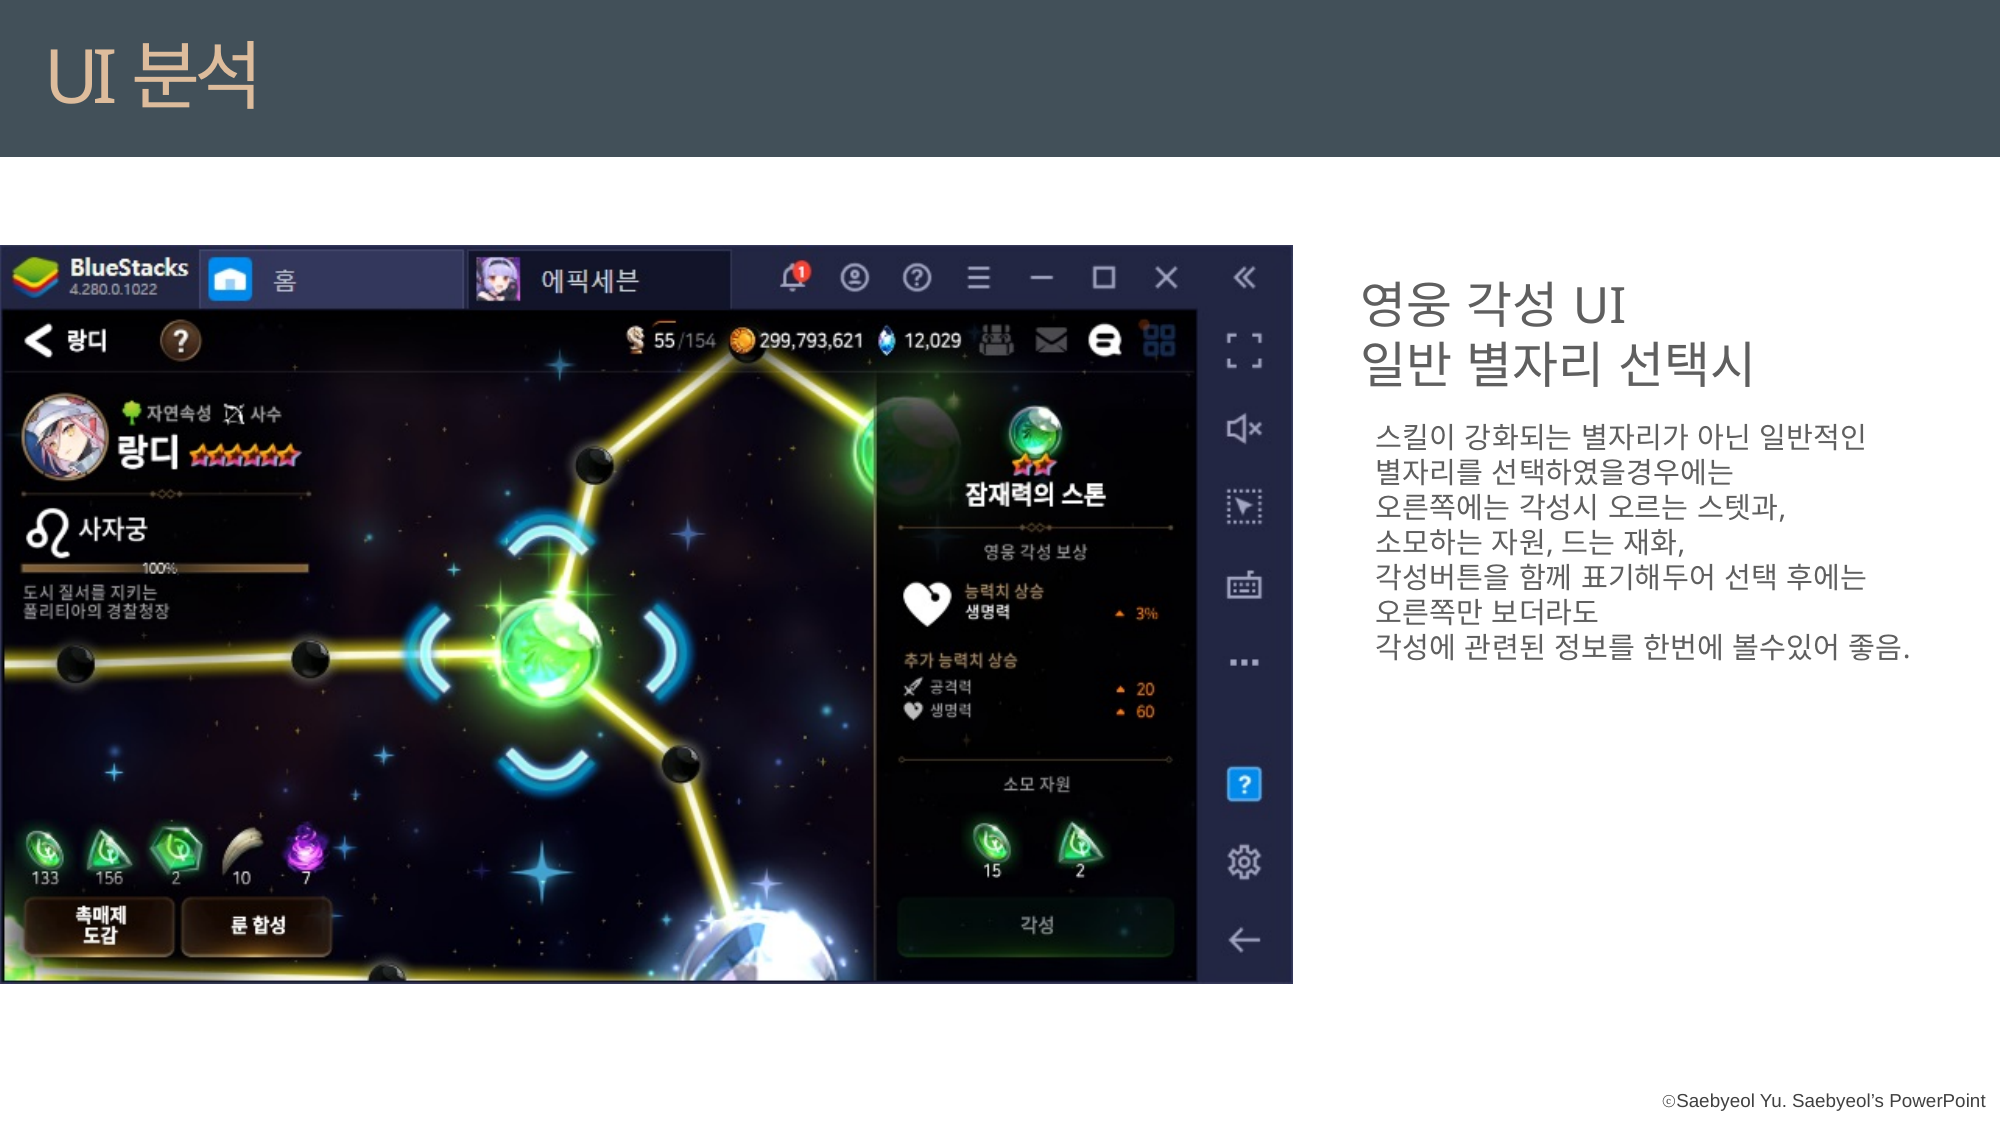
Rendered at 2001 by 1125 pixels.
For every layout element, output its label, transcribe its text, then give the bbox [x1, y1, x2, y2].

text_box 스킬이 강화되는 별자리가 아닌 일반적인 별자리를 선택하였을경우에는 오른쪽에는 각성시 오르는 스텟과, 소모하는 자원, 드는 재화, 각성버튼을 함께 표기해두어 선택 후에는 오른쪽만 보더라도 각성에 관련된 정보를 한번에 볼수있어 좋음. [1360, 412, 1926, 672]
text_box [0, 0, 2000, 157]
picture [0, 245, 1293, 984]
text_box UI 분석 [29, 20, 705, 126]
text_box 영웅 각성 UI 일반 별자리 선택시 [1346, 265, 1772, 401]
